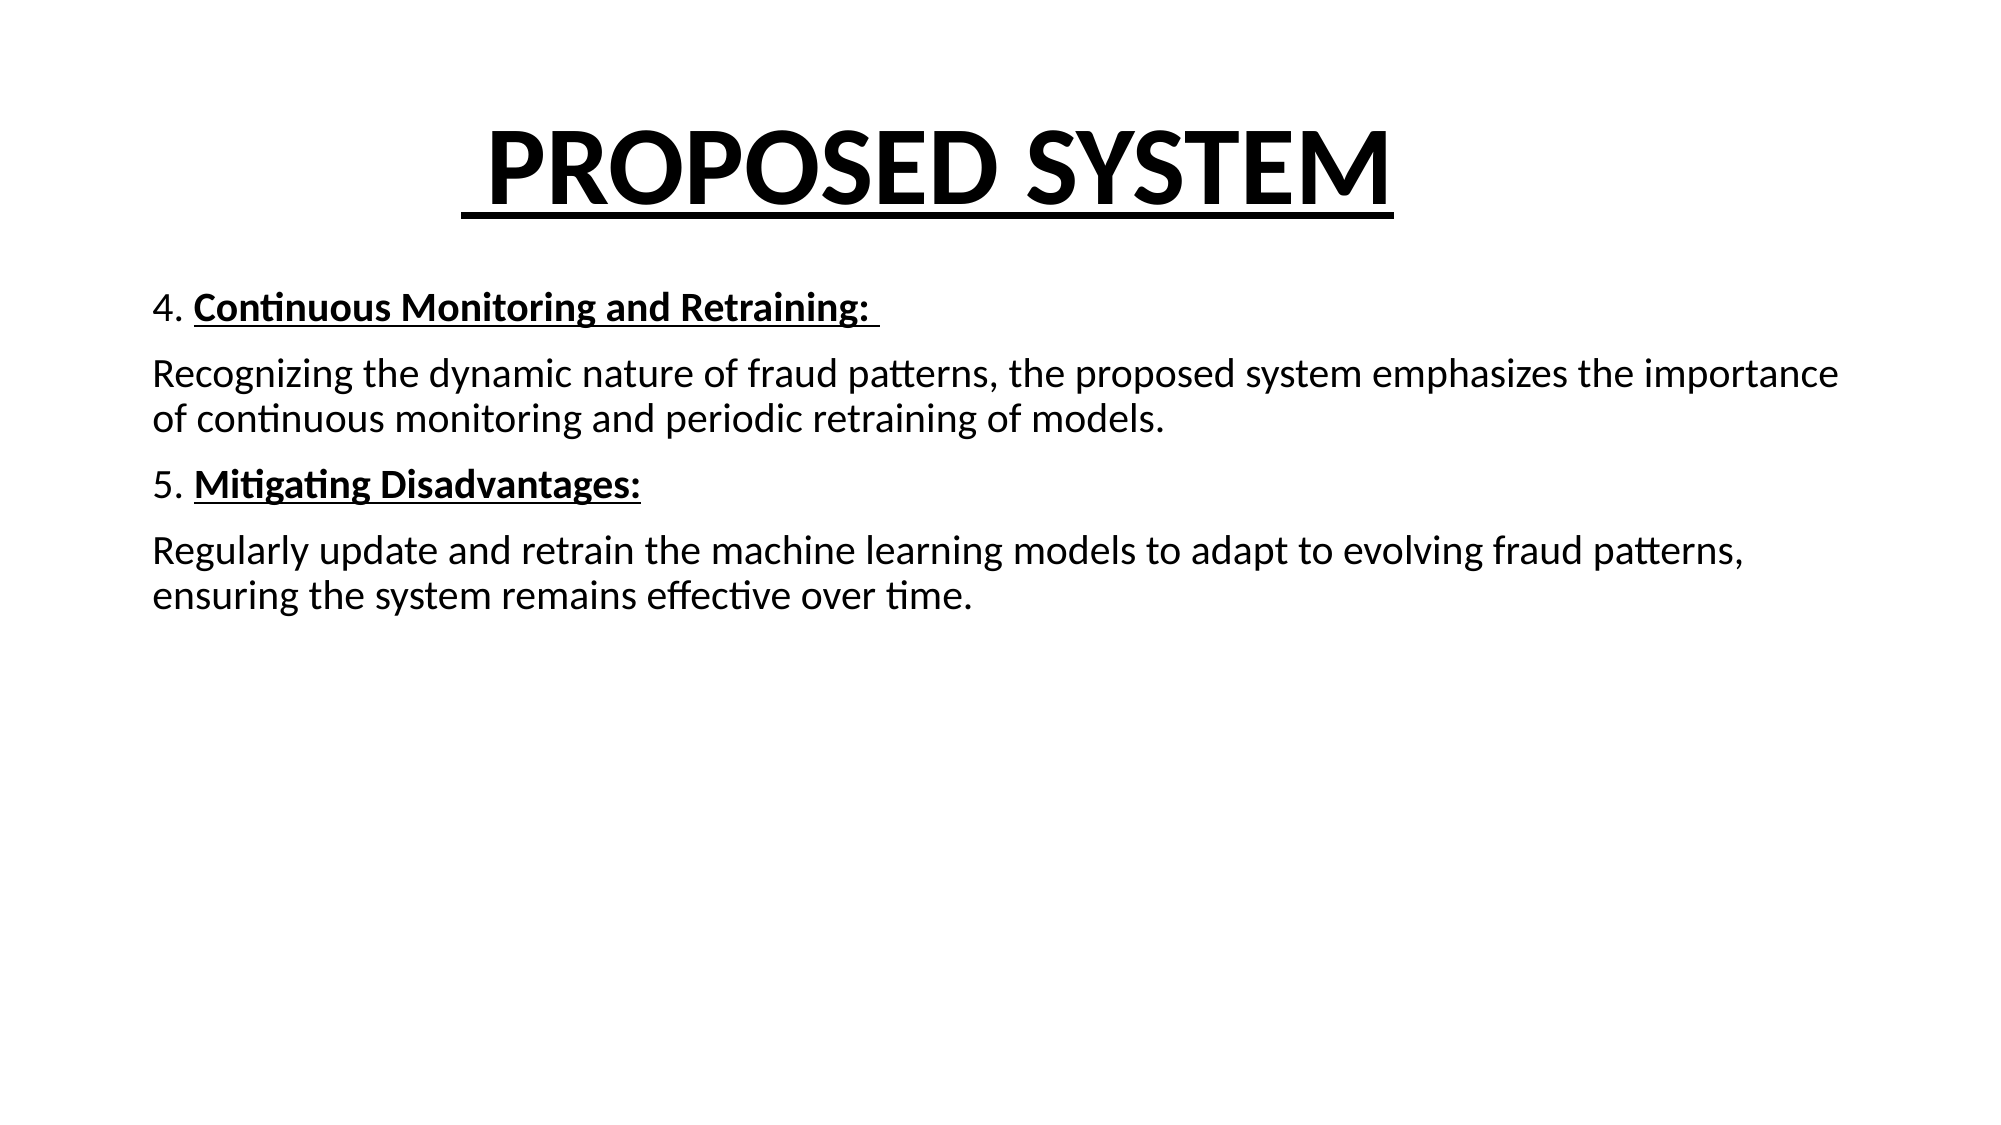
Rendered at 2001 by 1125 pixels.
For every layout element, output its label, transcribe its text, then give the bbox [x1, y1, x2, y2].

list 4. Continuous Monitoring and Retraining: Recognizing the dynamic nature of fraud patterns, the proposed system emphasizes the importance of continuous monitoring and periodic retraining of models. 5. Mitigating Disadvantages: Regularly update and retrain the machine learning models to adapt to evolving fraud patterns, ensuring the system remains effective over time. [137, 278, 1863, 1037]
title PROPOSED SYSTEM [137, 59, 1863, 278]
